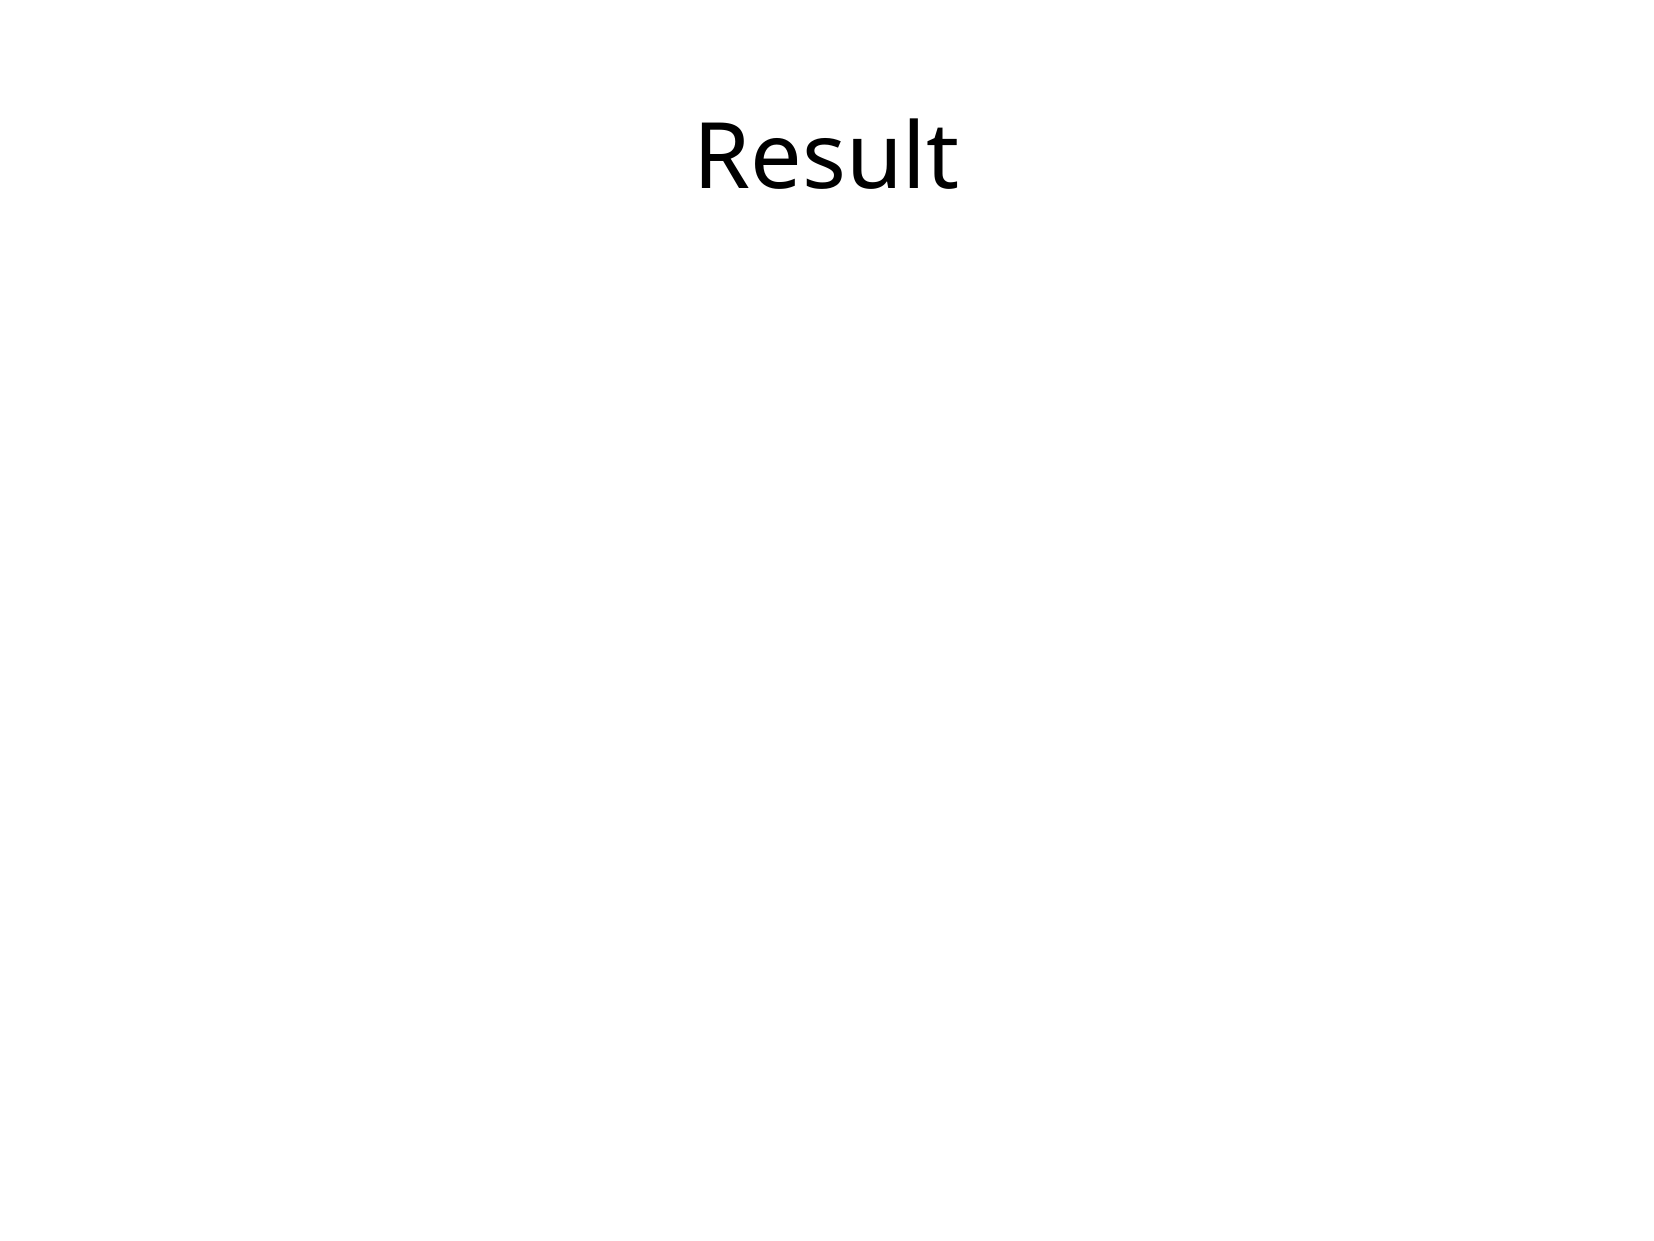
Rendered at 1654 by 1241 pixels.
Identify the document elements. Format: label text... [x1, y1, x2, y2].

title Result [82, 49, 1571, 257]
